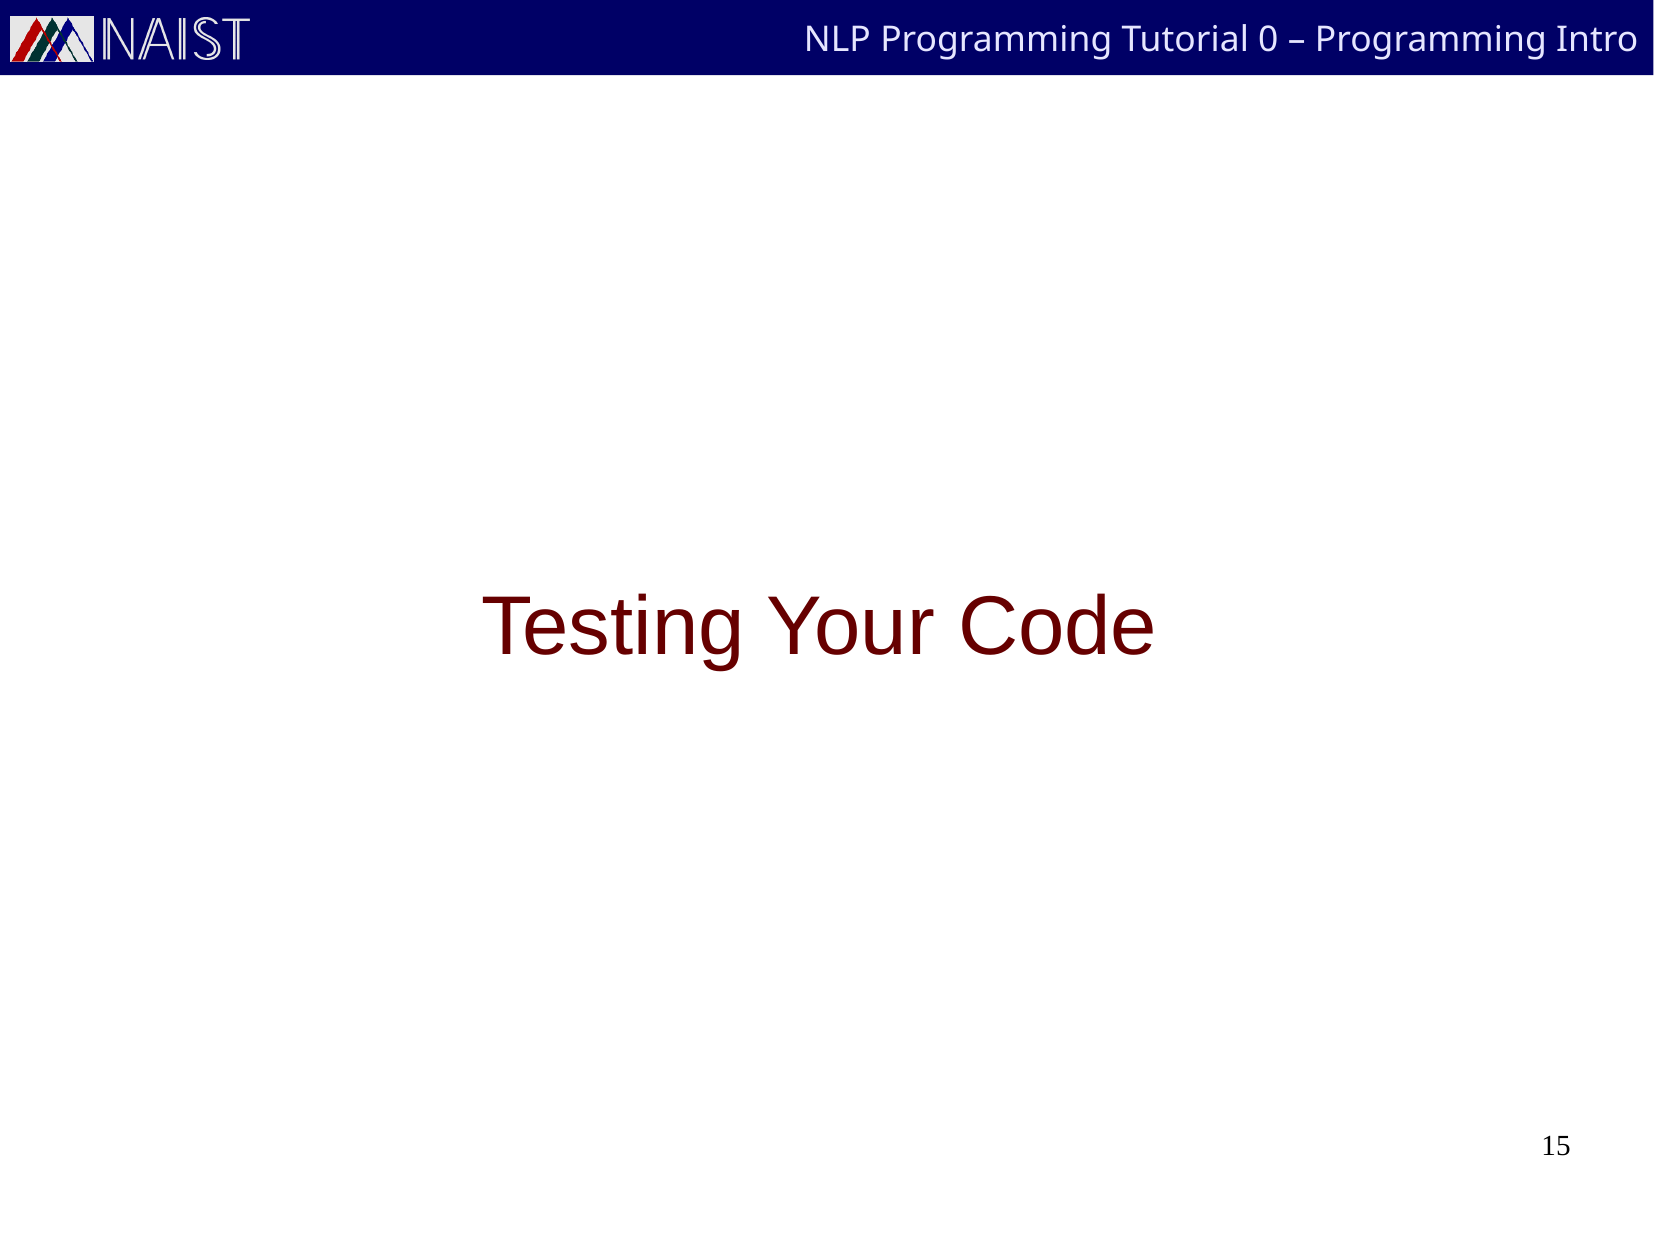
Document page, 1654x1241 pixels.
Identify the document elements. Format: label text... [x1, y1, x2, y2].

picture [102, 17, 251, 60]
picture [10, 16, 94, 62]
title Testing Your Code [75, 529, 1564, 722]
